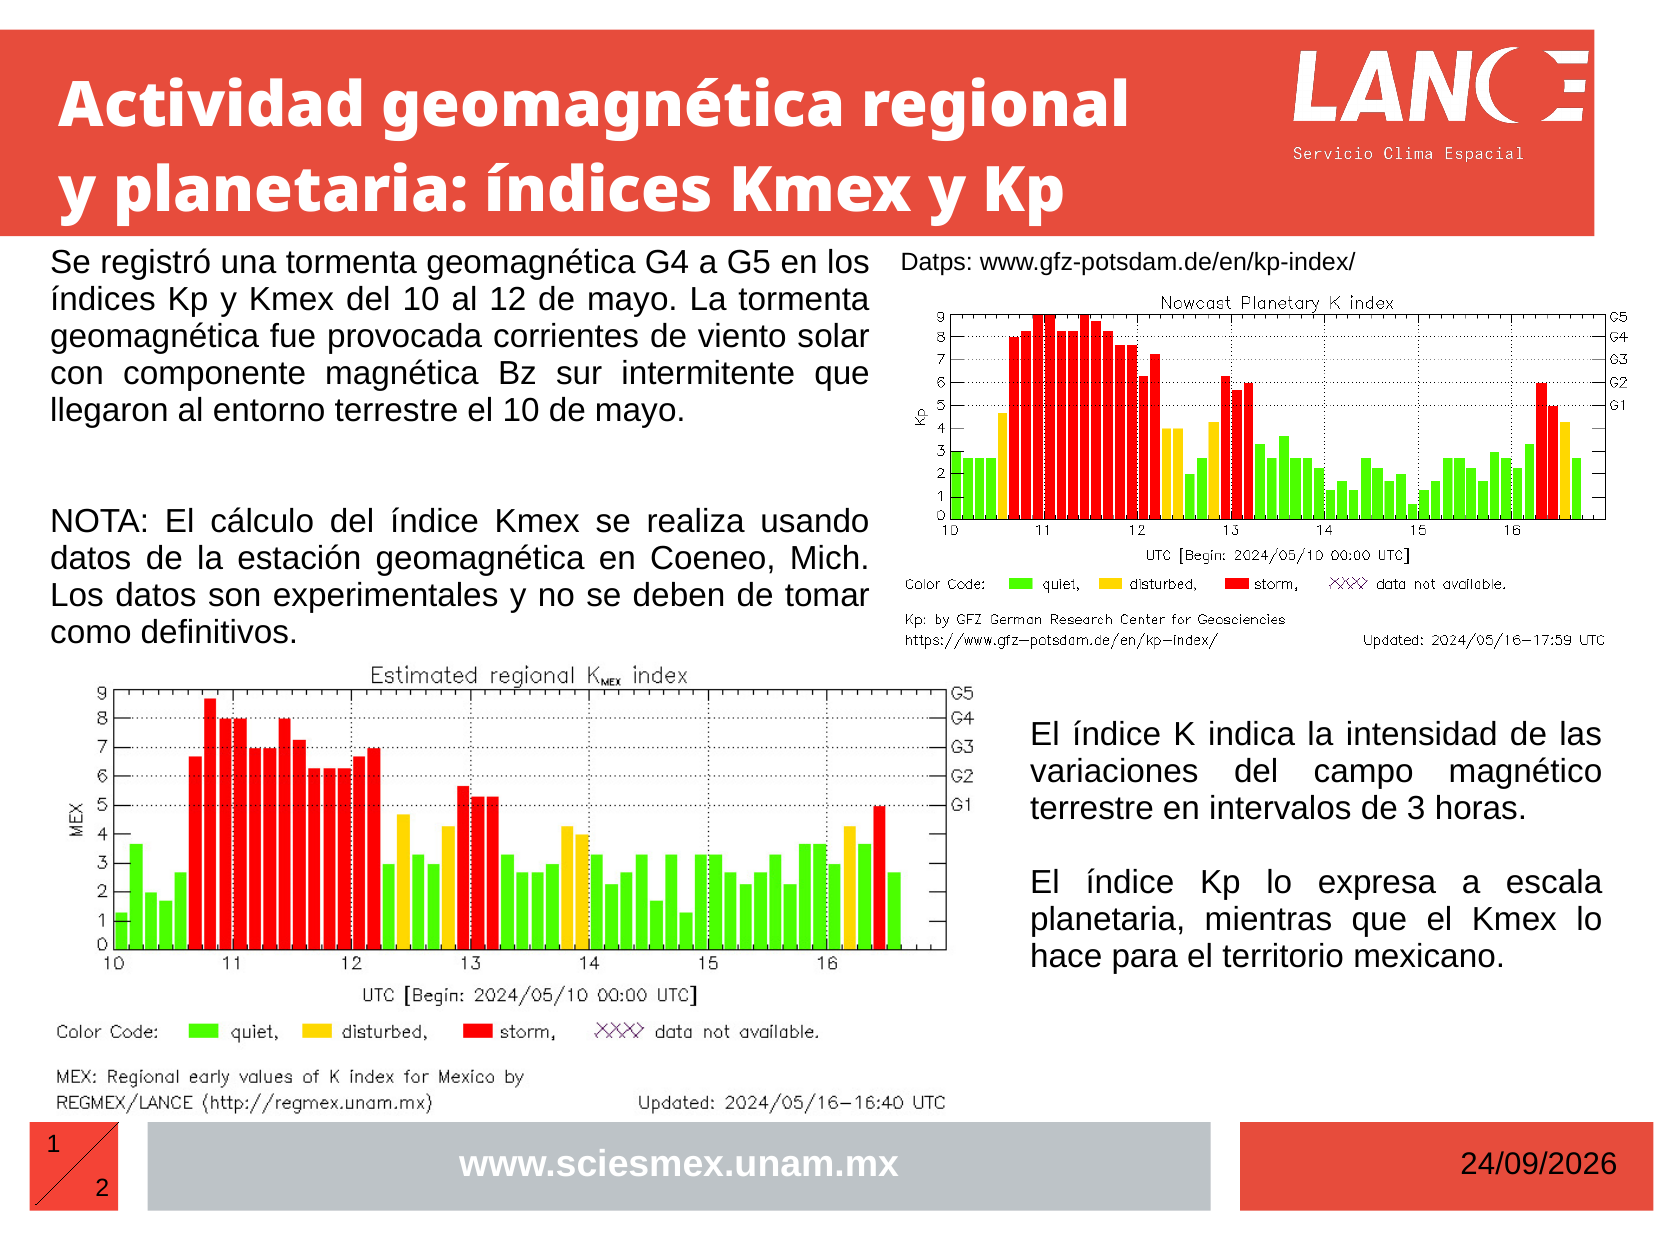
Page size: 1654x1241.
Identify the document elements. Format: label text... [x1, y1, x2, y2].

text_box <número> [31, 1122, 176, 1170]
text_box Datps: www.gfz-potsdam.de/en/kp-index/ [886, 240, 1654, 284]
picture [1293, 47, 1589, 162]
picture [47, 277, 1642, 1116]
text_box www.sciesmex.unam.mx [153, 1122, 1205, 1205]
text_box El índice K indica la intensidad de las variaciones del campo magnético terrestre en intervalos de 3 horas. El índice Kp lo expresa a escala planetaria, mientras que el Kmex lo hace para el territorio mexicano. [1015, 707, 1619, 1052]
title Actividad geomagnética regional y planetaria: índices Kmex y Kp [59, 59, 1312, 207]
text_box 16/05/2024 [1424, 1122, 1654, 1205]
text_box Se registró una tormenta geomagnética G4 a G5 en los índices Kp y Kmex del 10 al 12 de mayo. La tormenta geomagnética fue provocada corrientes de viento solar con componente magnética Bz sur intermitente que llegaron al entorno terrestre el 10 de mayo. NOTA: El cálculo del índice Kmex se realiza usando datos de la estación geomagnética en Coeneo, Mich. Los datos son experimentales y no se deben de tomar como definitivos. [35, 236, 886, 770]
text_box 2 [35, 1151, 125, 1209]
